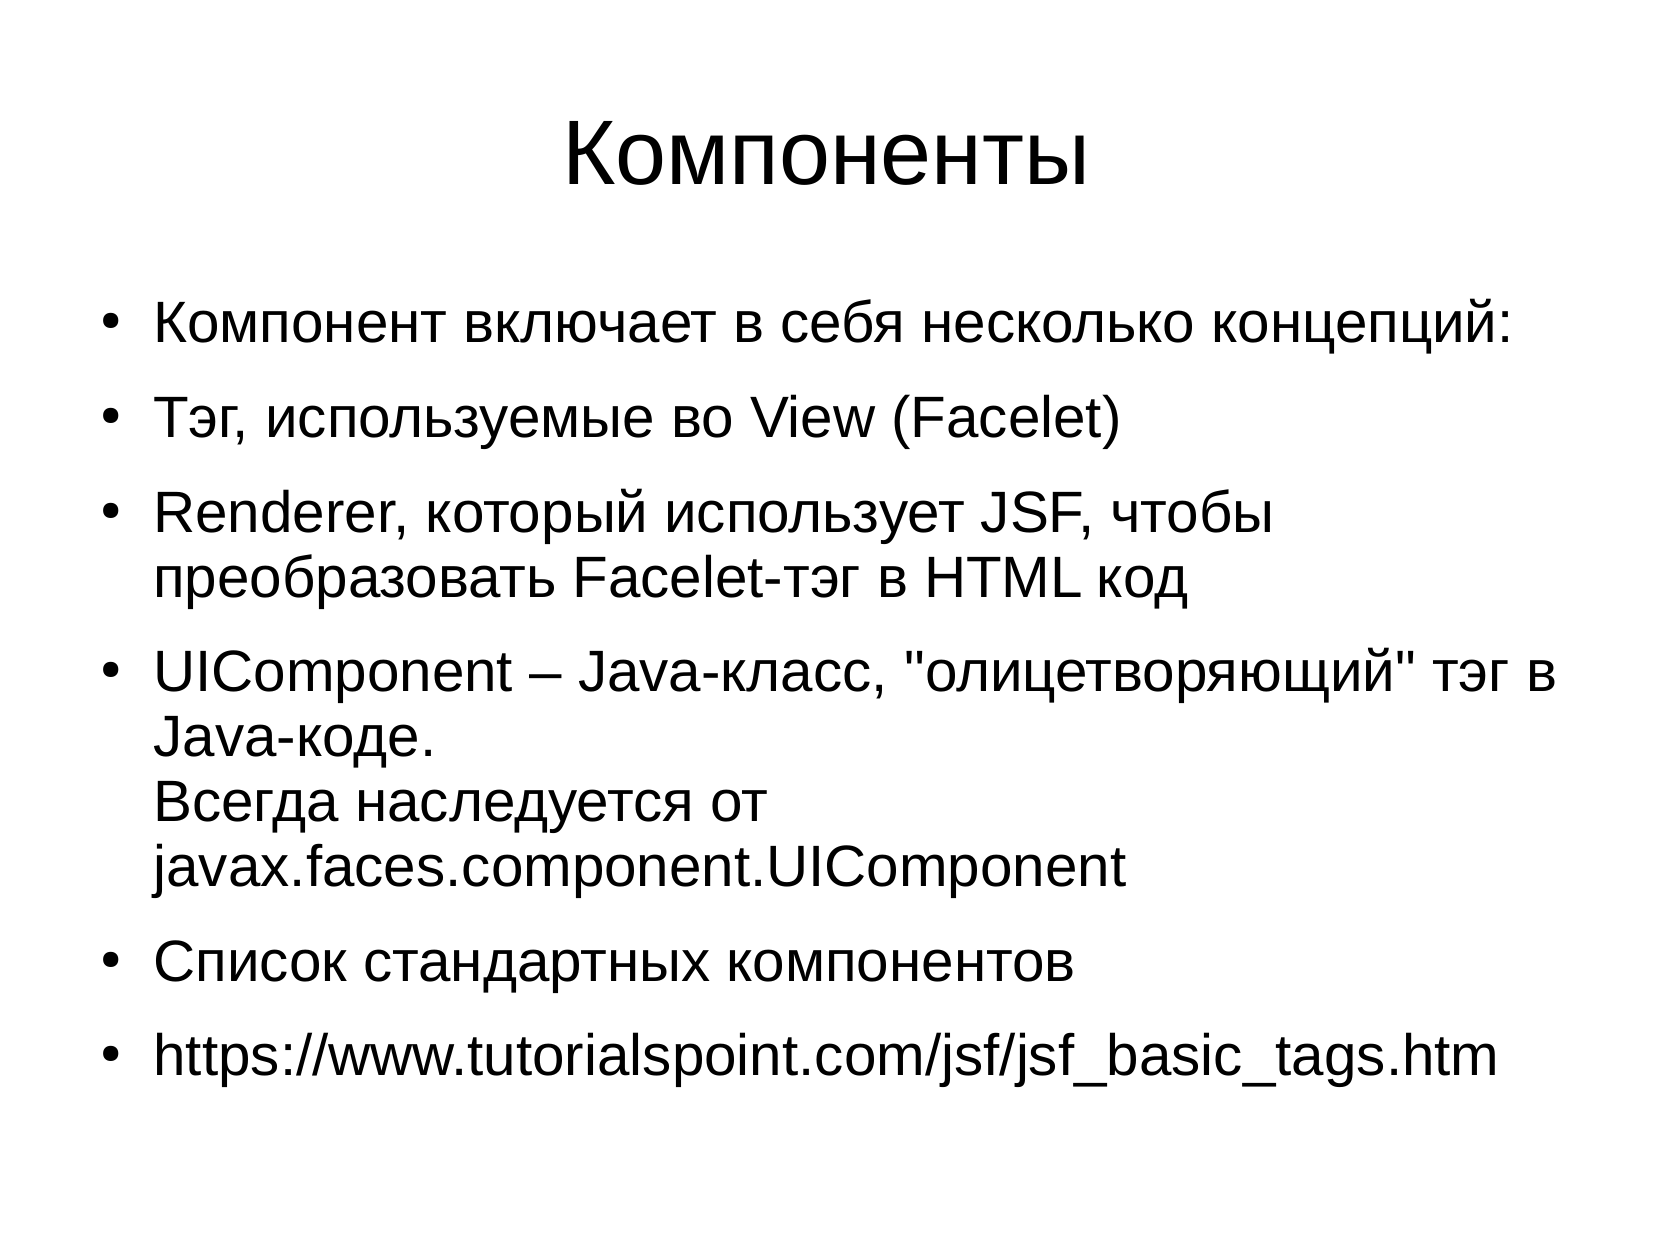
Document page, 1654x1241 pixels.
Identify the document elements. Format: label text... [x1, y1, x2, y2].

title Компоненты [82, 49, 1571, 257]
list Компонент включает в себя несколько концепций: Тэг, используемые во View (Facelet) Renderer, который использует JSF, чтобы преобразовать Facelet-тэг в HTML код UIComponent – Java-класс, "олицетворяющий" тэг в Java-коде. Всегда наследуется от javax.faces.component.UIComponent Список стандартных компонентов https://www.tutorialspoint.com/jsf/jsf_basic_tags.htm [82, 290, 1571, 1086]
